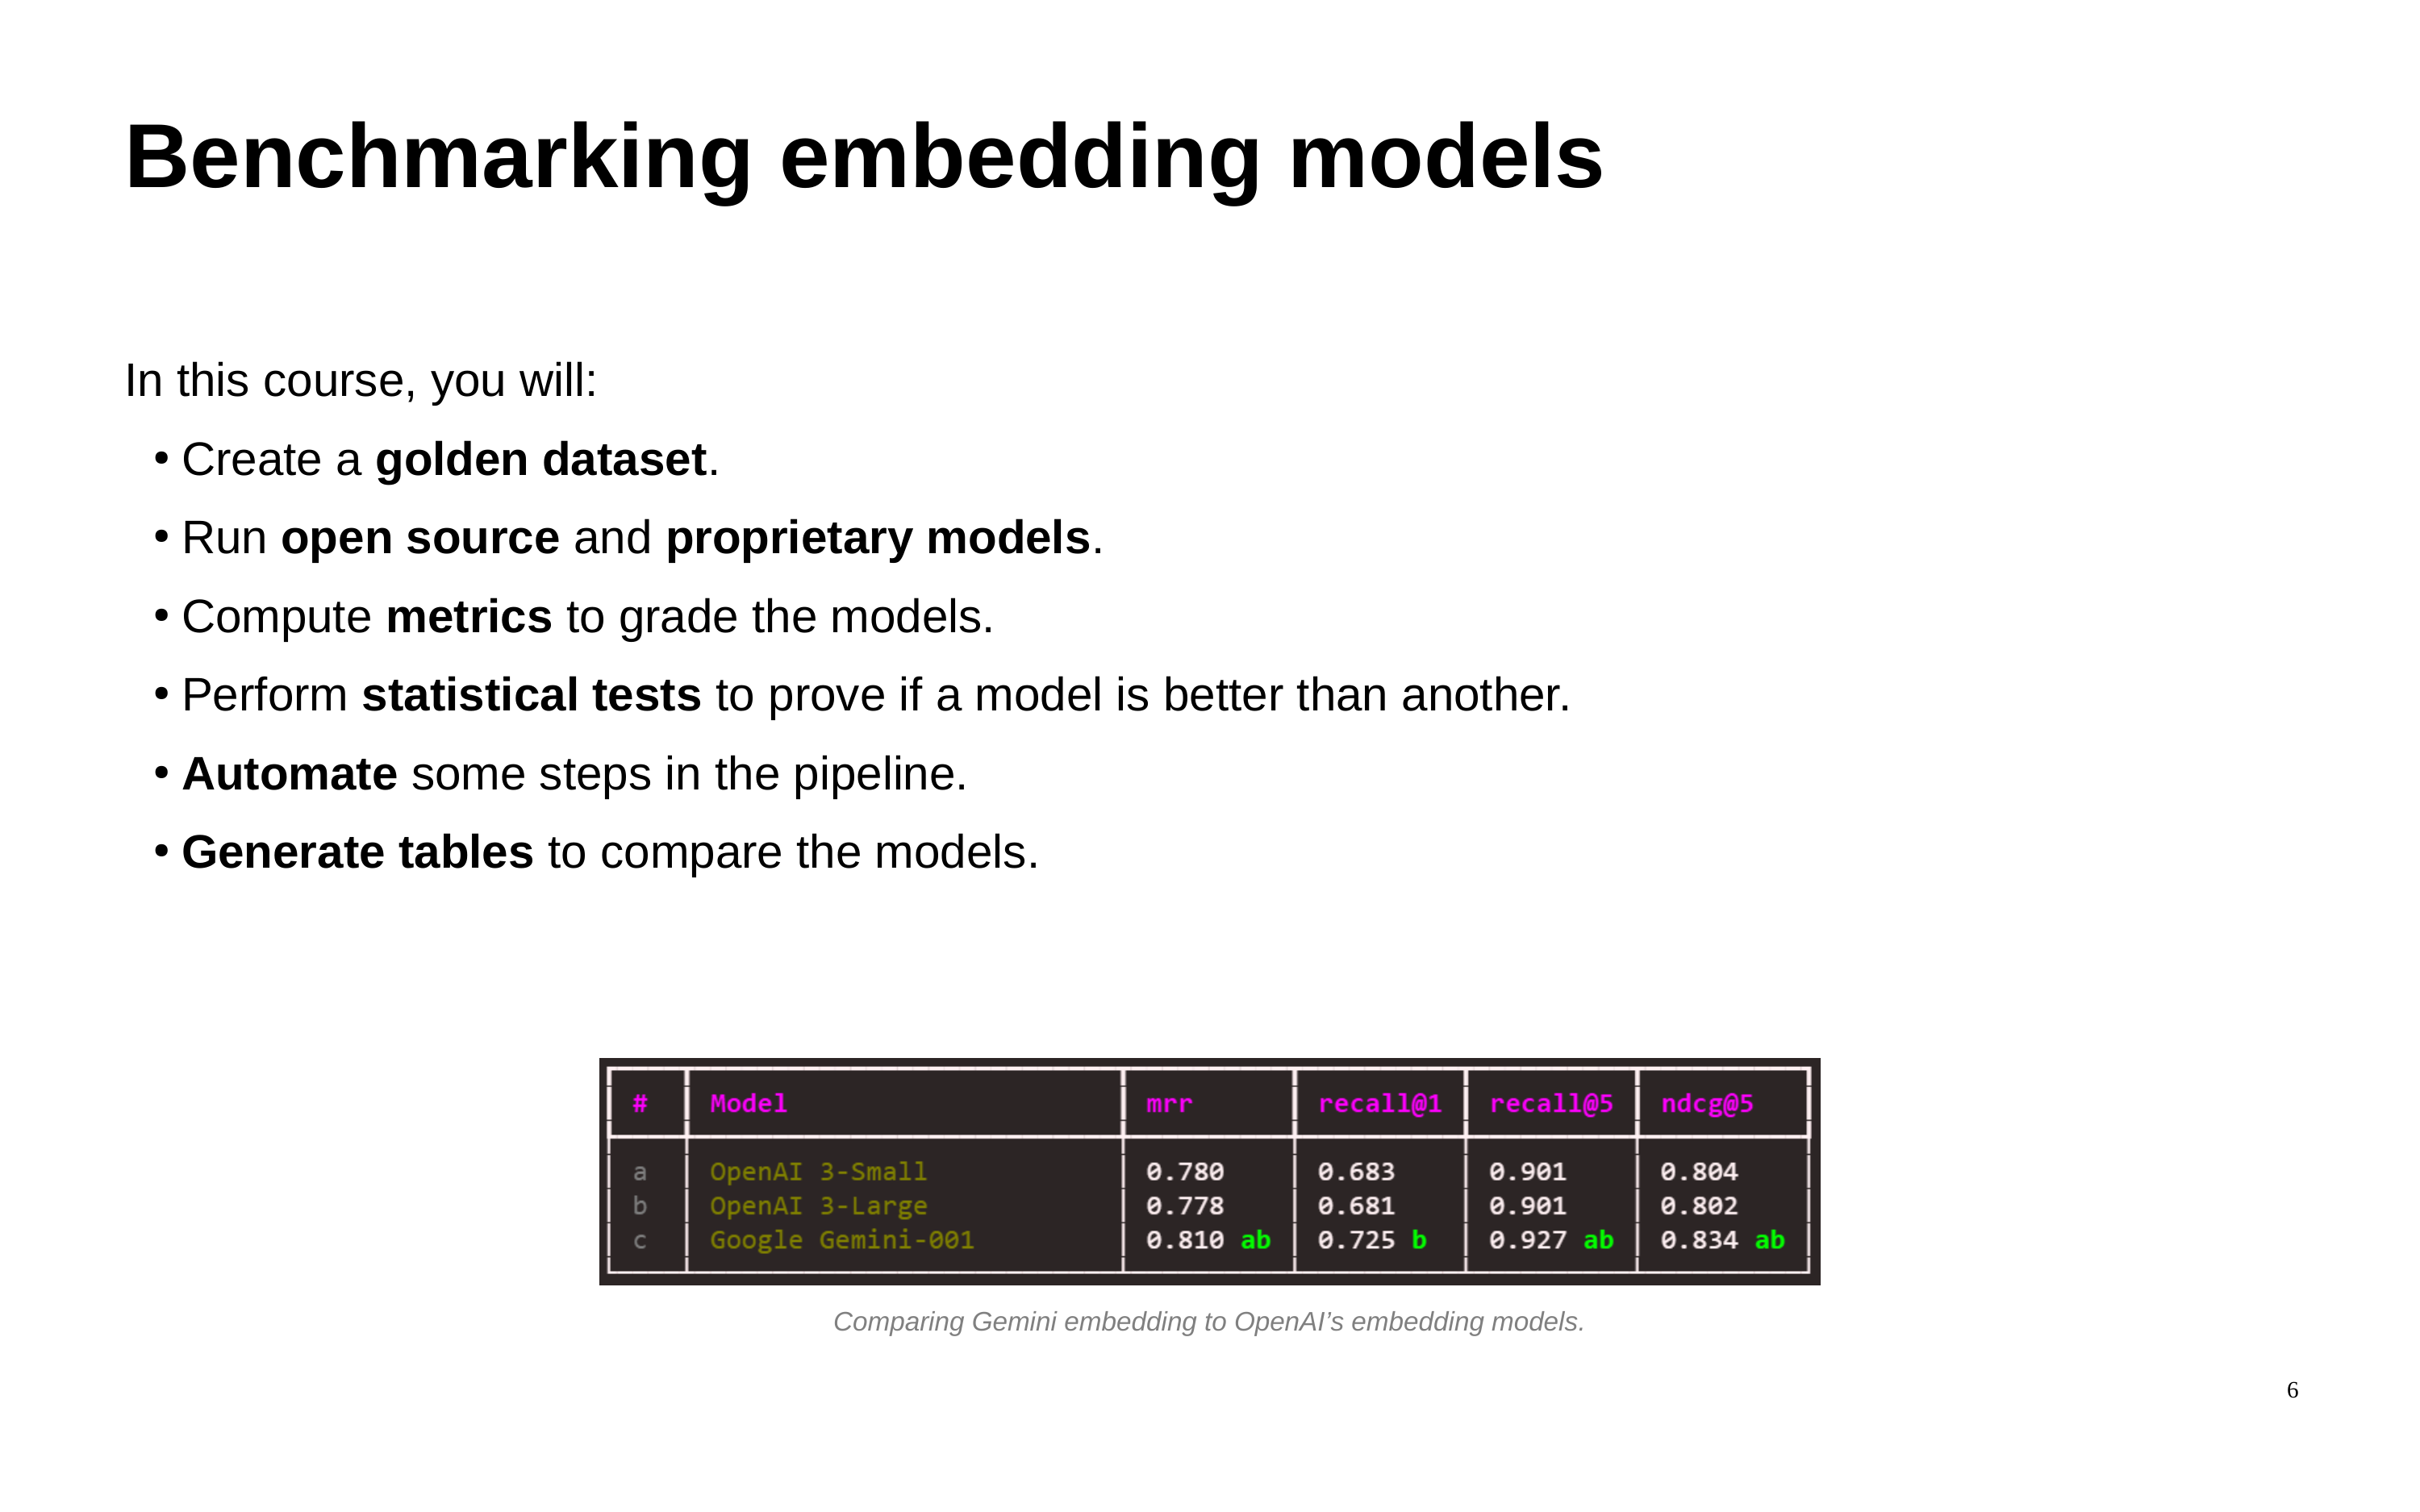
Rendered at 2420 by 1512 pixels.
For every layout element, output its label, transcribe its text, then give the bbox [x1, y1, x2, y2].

picture [599, 1058, 1821, 1285]
text_box In this course, you will: Create a golden dataset. Run open source and proprietary models. Compute metrics to grade the models. Perform statistical tests to prove if a model is better than another. Automate some steps in the pipeline. Generate tables to compare the models. [112, 322, 1876, 885]
text_box Benchmarking embedding models [112, 61, 2173, 251]
text_box Comparing Gemini embedding to OpenAI’s embedding models. [801, 1296, 1619, 1343]
